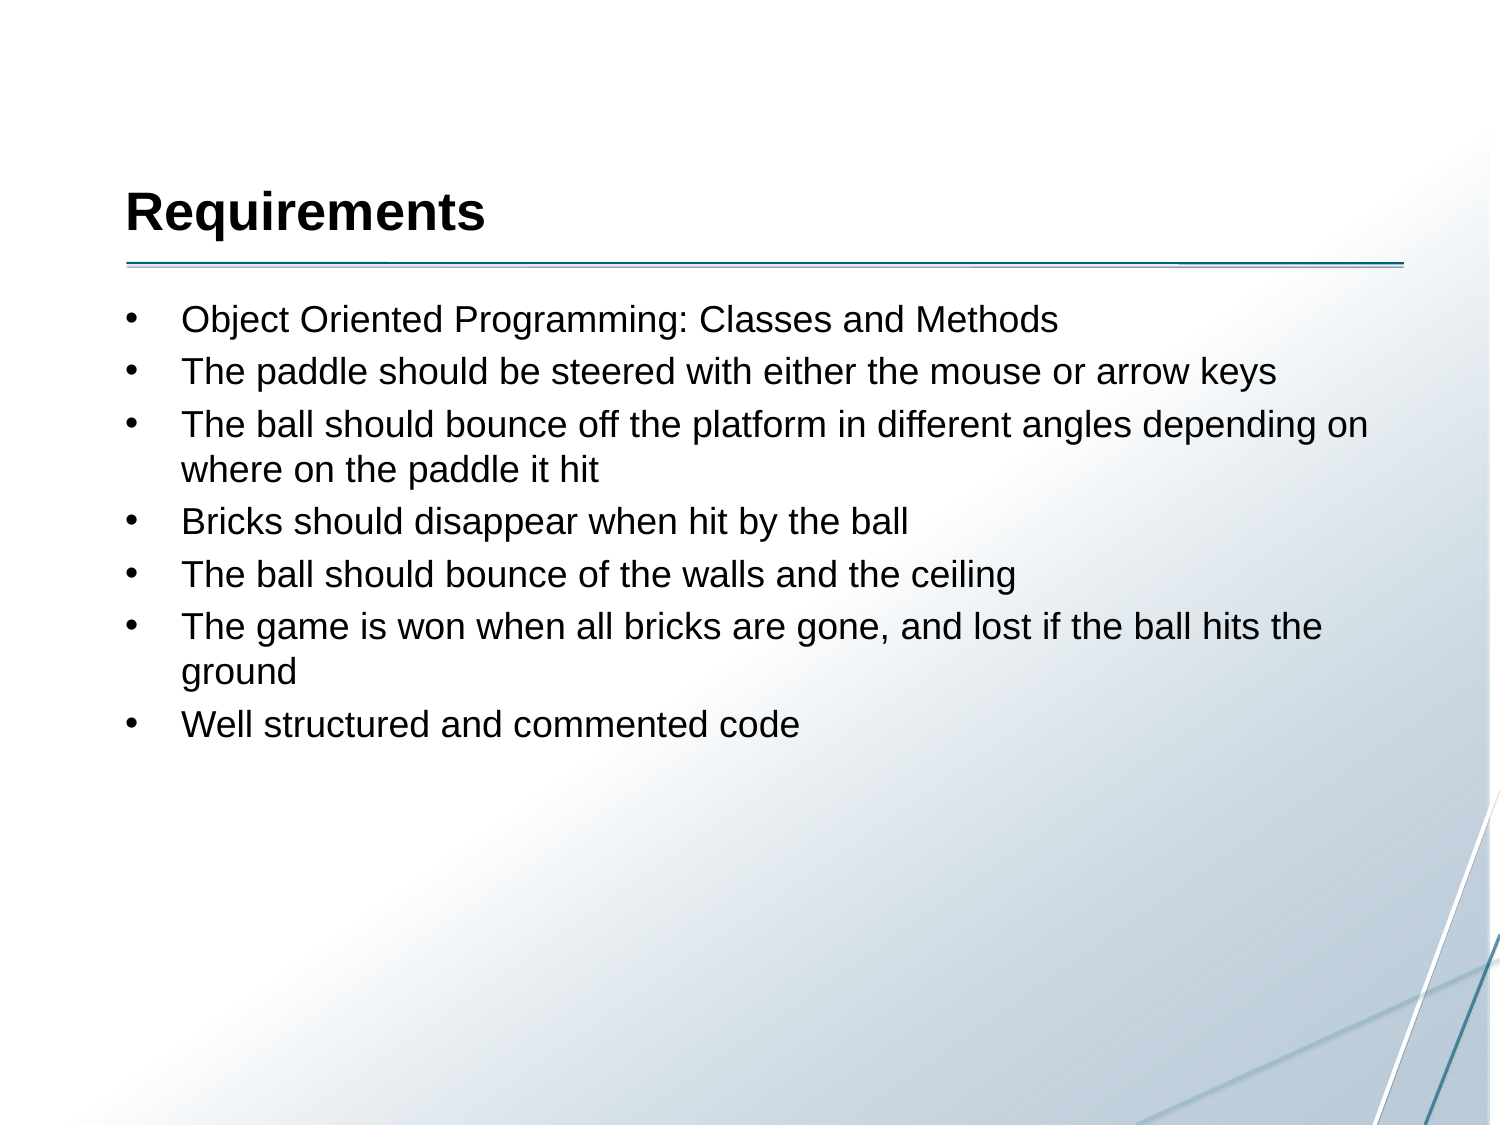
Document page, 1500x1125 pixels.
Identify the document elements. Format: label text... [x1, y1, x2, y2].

title Requirements [109, 49, 1403, 249]
list Object Oriented Programming: Classes and Methods The paddle should be steered with either the mouse or arrow keys The ball should bounce off the platform in different angles depending on where on the paddle it hit Bricks should disappear when hit by the ball The ball should bounce of the walls and the ceiling The game is won when all bricks are gone, and lost if the ball hits the ground Well structured and commented code [109, 287, 1404, 1005]
